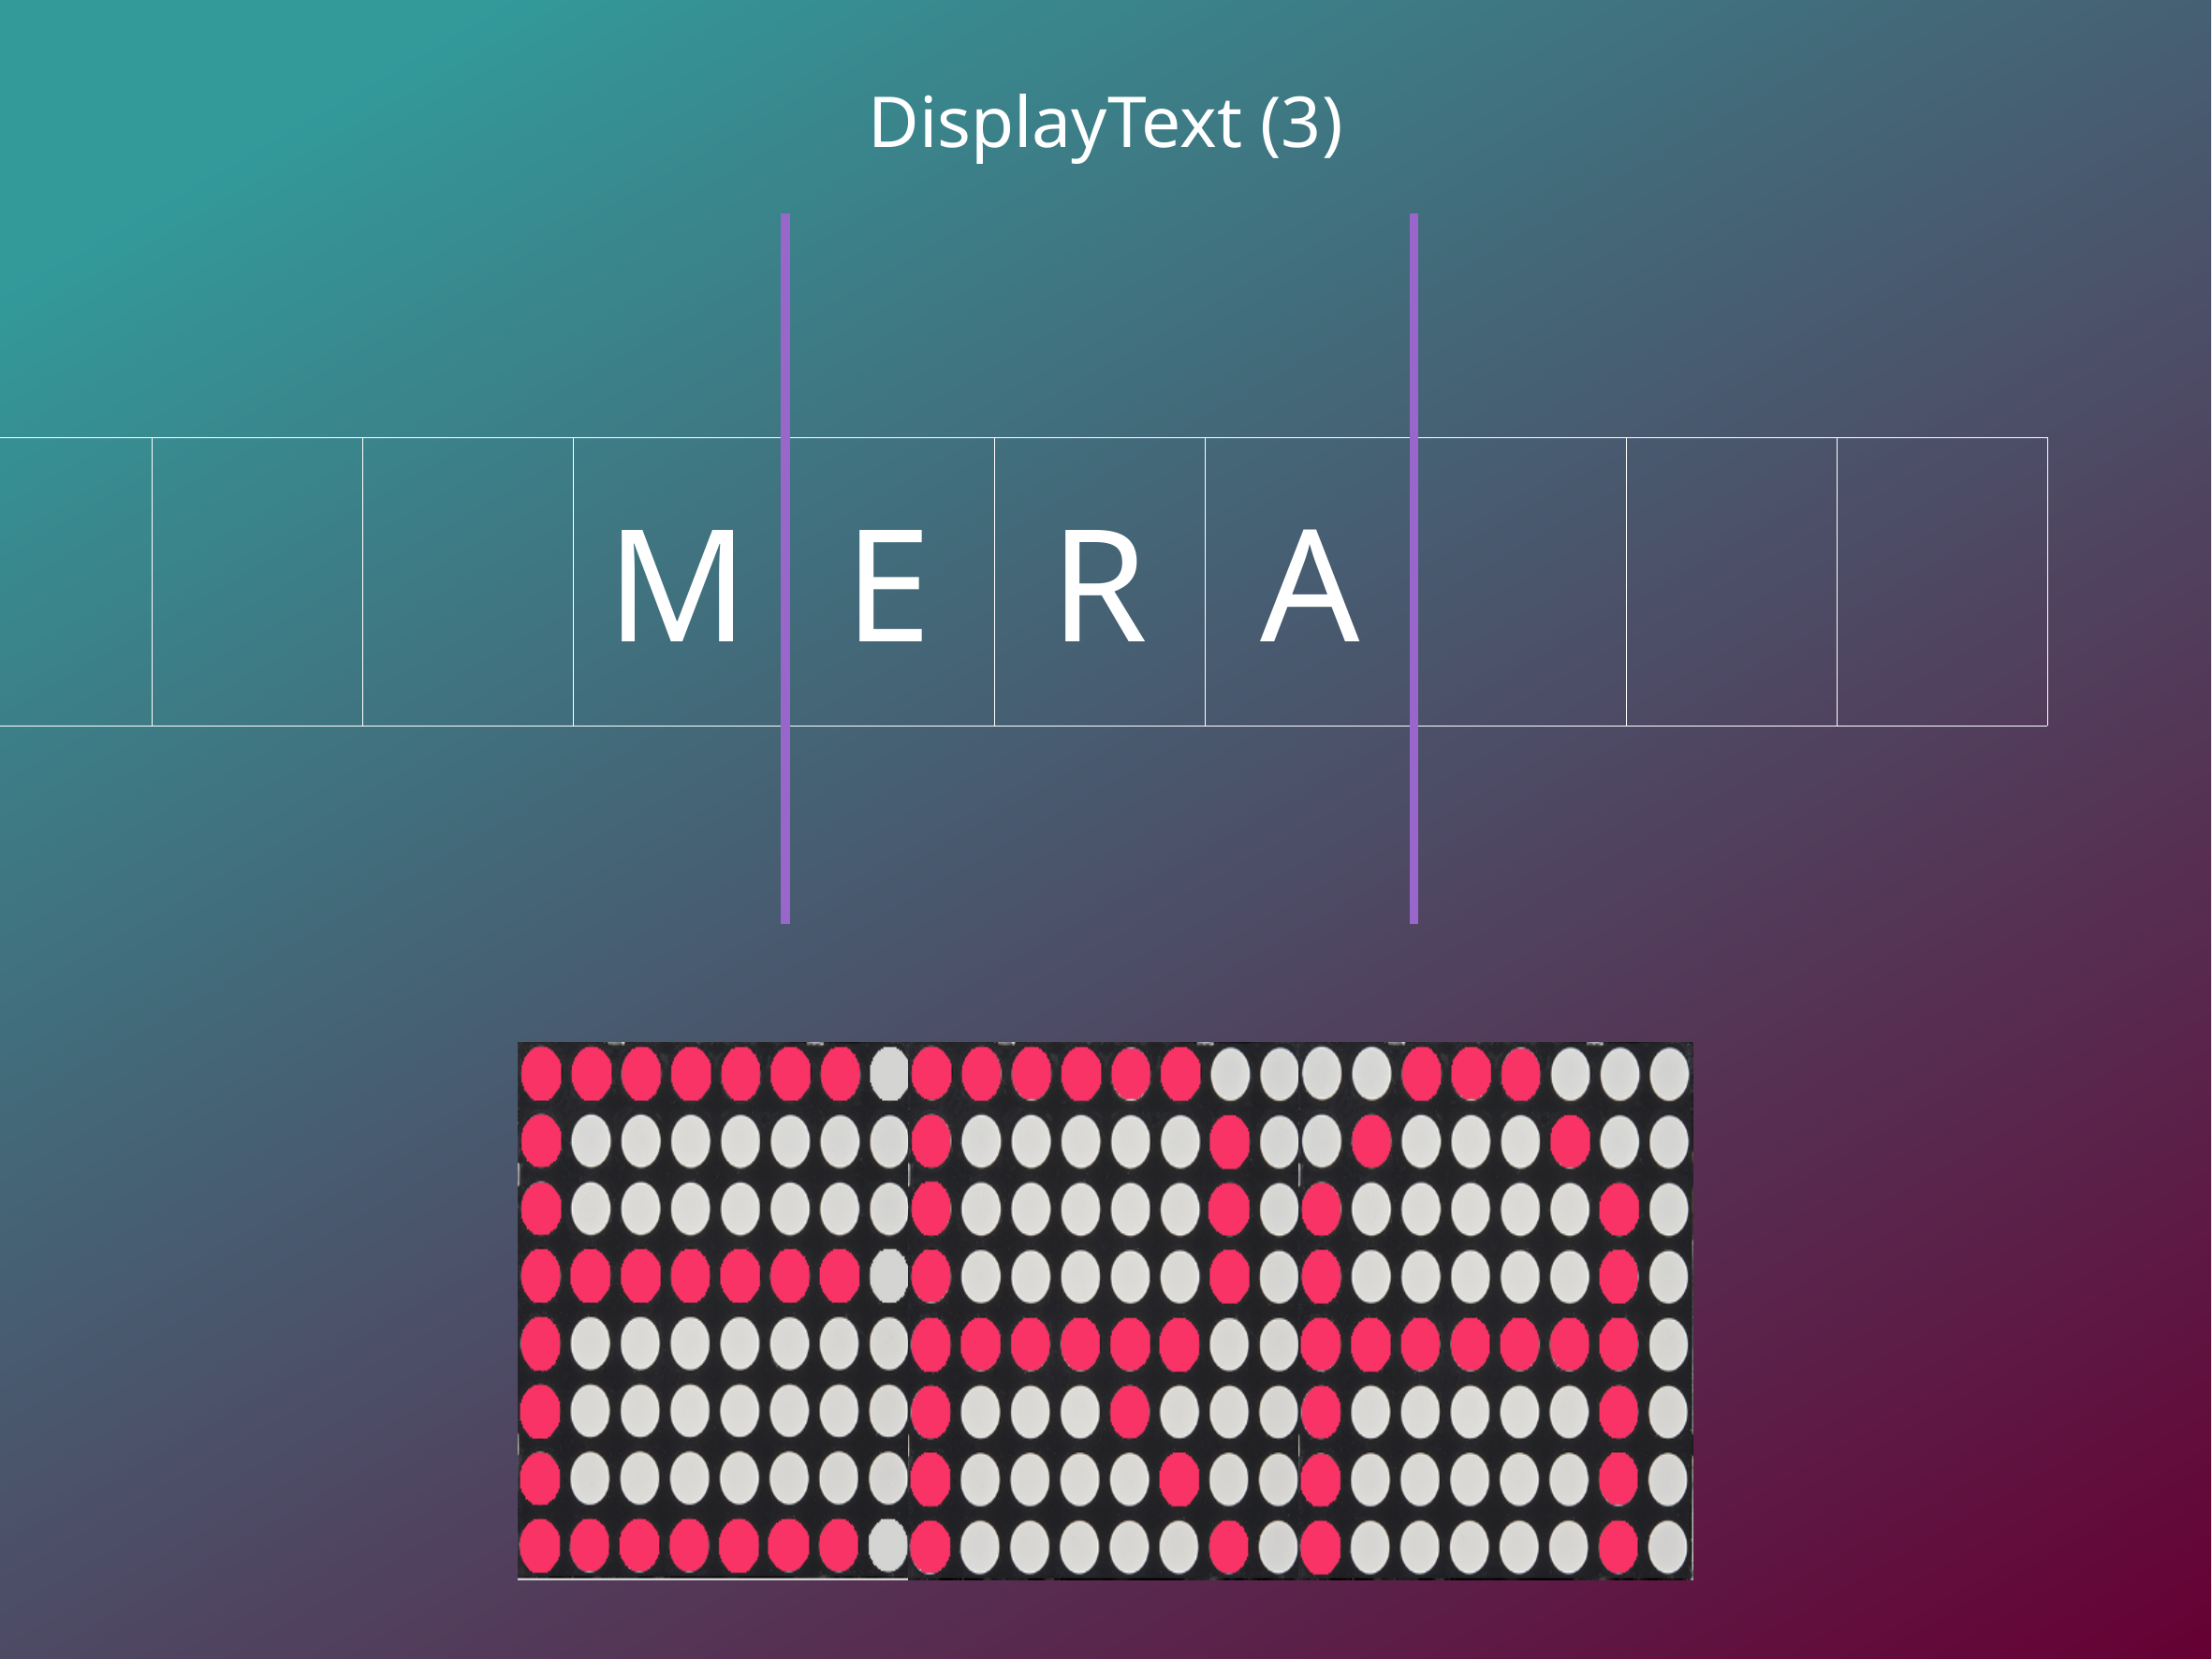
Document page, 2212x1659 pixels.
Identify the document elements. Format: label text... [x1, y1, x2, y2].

table_header M [574, 438, 781, 726]
table_header [1838, 438, 2047, 726]
picture [518, 1042, 1693, 1580]
table_header A [1206, 438, 1410, 726]
table_header R [995, 438, 1205, 726]
table_header [0, 438, 152, 726]
table_header [1418, 438, 1626, 726]
table_header [153, 438, 362, 726]
table_header [1627, 438, 1837, 726]
table_header [363, 438, 573, 726]
table_header E [790, 438, 994, 726]
text_box DisplayText (3) [843, 66, 1368, 222]
